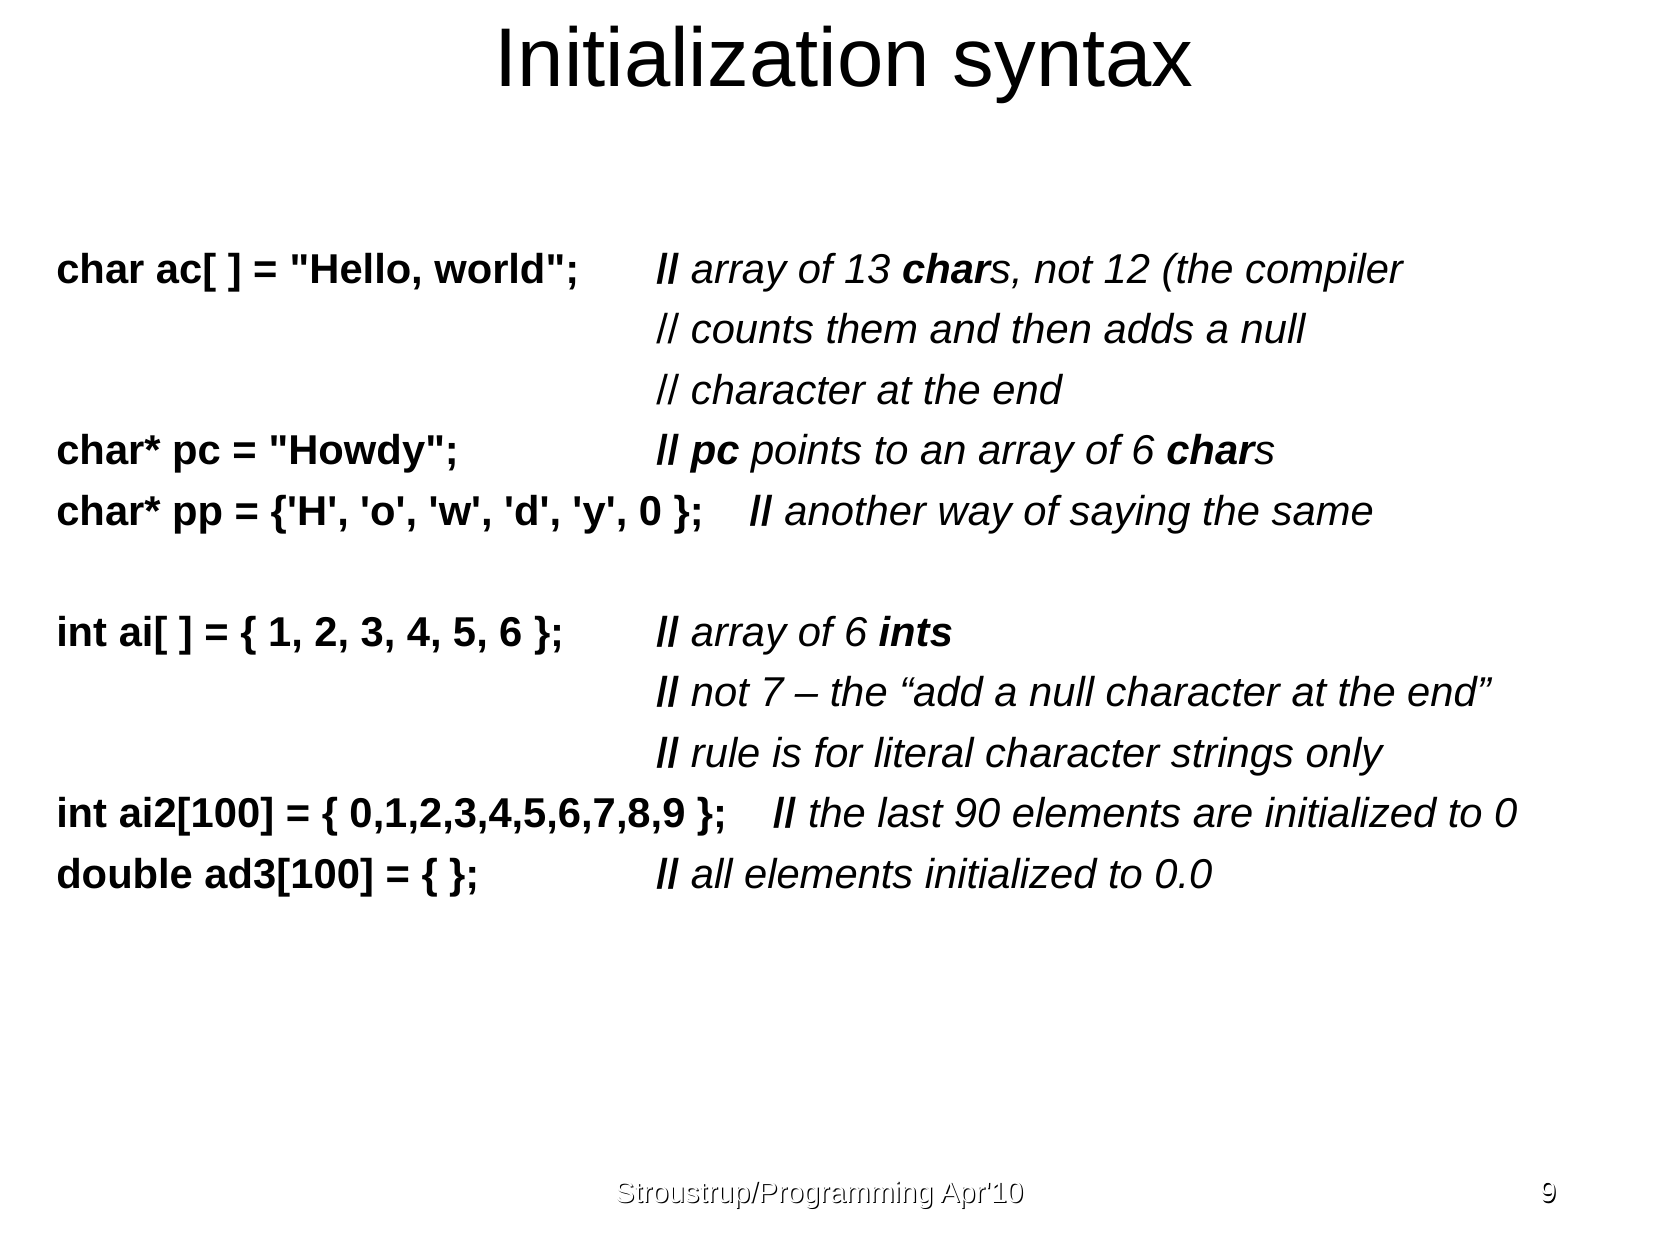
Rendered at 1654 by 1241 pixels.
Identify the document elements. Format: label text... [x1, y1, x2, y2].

text_box <number> [1184, 1129, 1571, 1216]
title Initialization syntax [82, 0, 1571, 211]
list char ac[ ] = "Hello, world"; // array of 13 chars, not 12 (the compiler // counts them and then adds a null // character at the end char* pc = "Howdy"; // pc points to an array of 6 chars char* pp = {'H', 'o', 'w', 'd', 'y', 0 }; // another way of saying the same int ai[ ] = { 1, 2, 3, 4, 5, 6 }; // array of 6 ints // not 7 – the “add a null character at the end” // rule is for literal character strings only int ai2[100] = { 0,1,2,3,4,5,6,7,8,9 }; // the last 90 elements are initialized to 0 double ad3[100] = { }; // all elements initialized to 0.0 [41, 234, 1654, 1053]
text_box Stroustrup/Programming Apr'10 [564, 1129, 1089, 1216]
